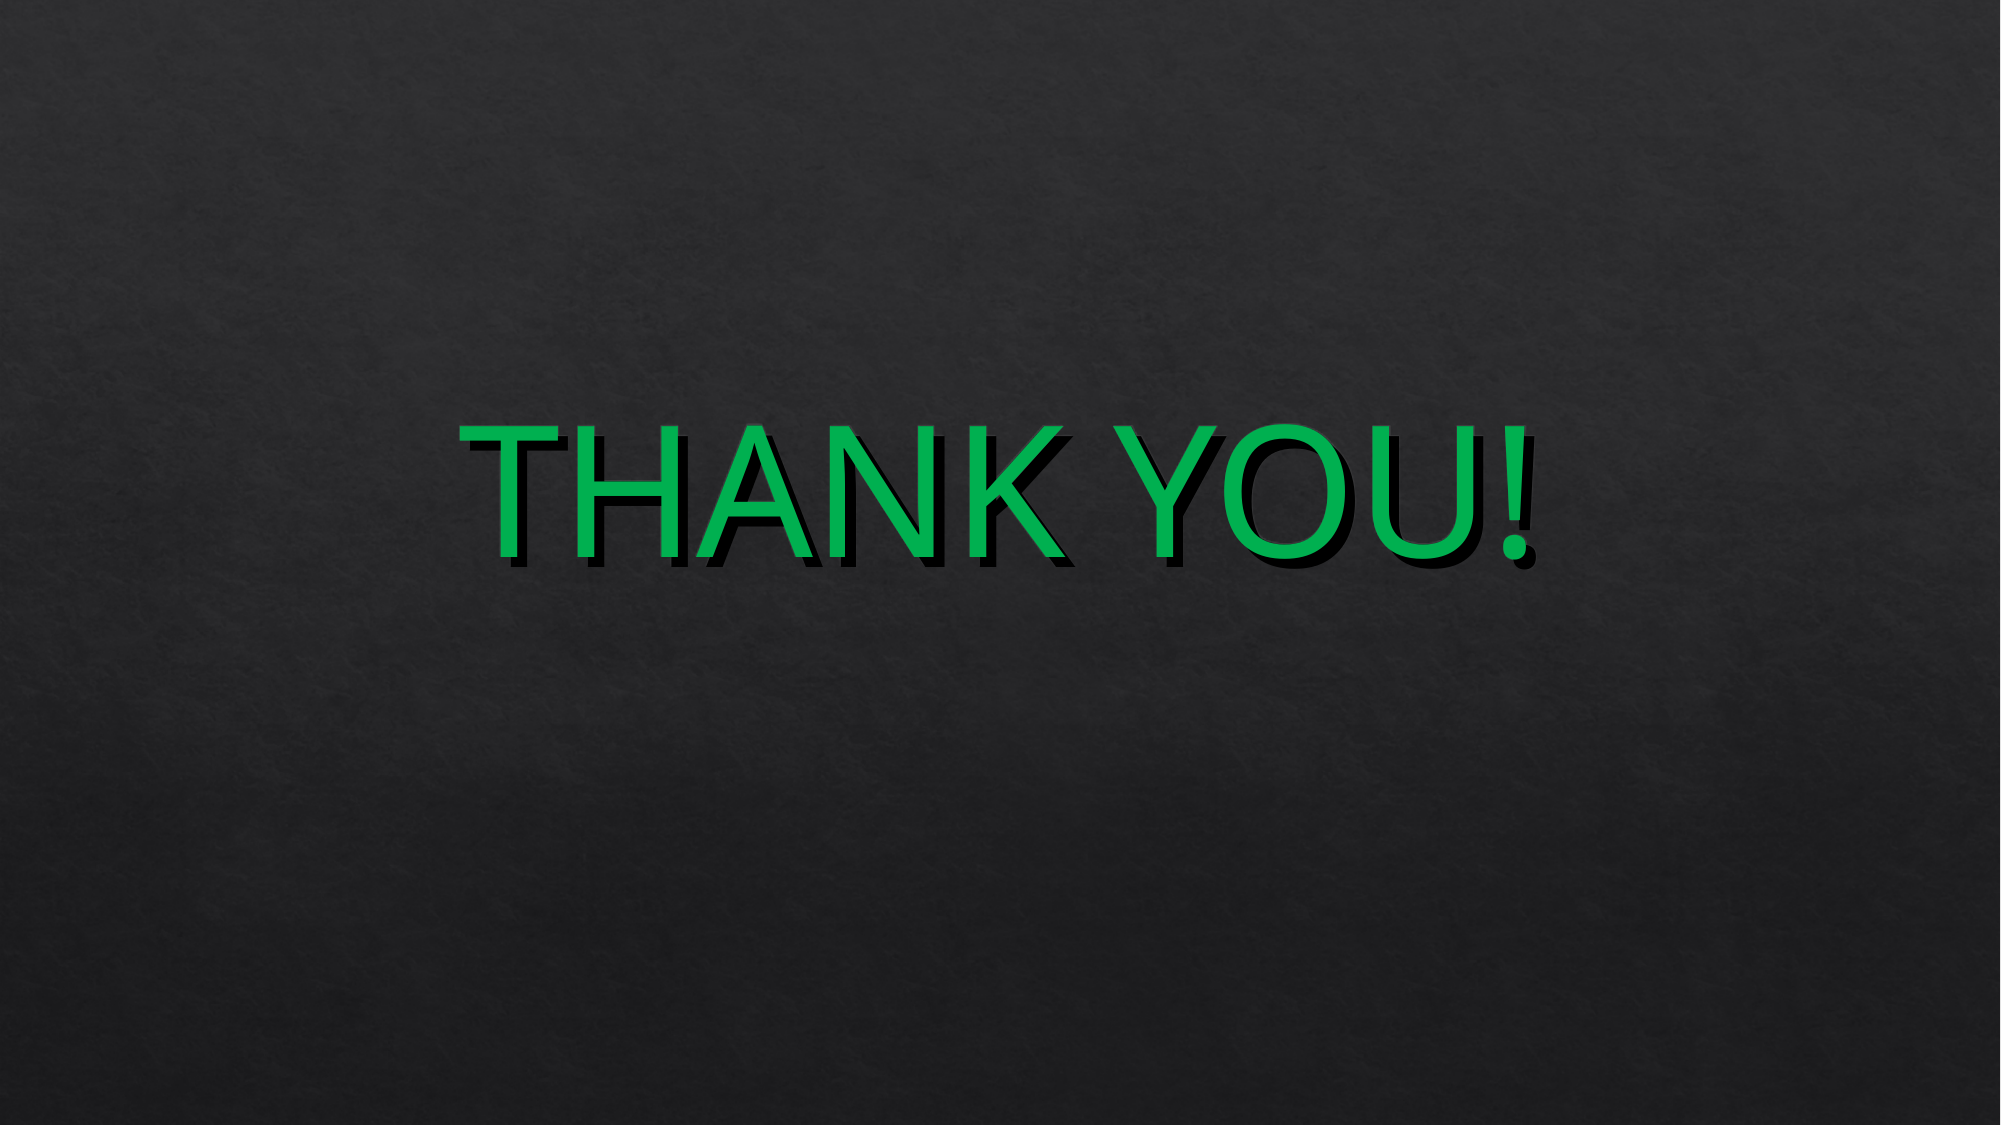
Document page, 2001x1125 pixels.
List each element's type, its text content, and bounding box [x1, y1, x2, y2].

title THANK YOU! [149, 99, 1849, 869]
